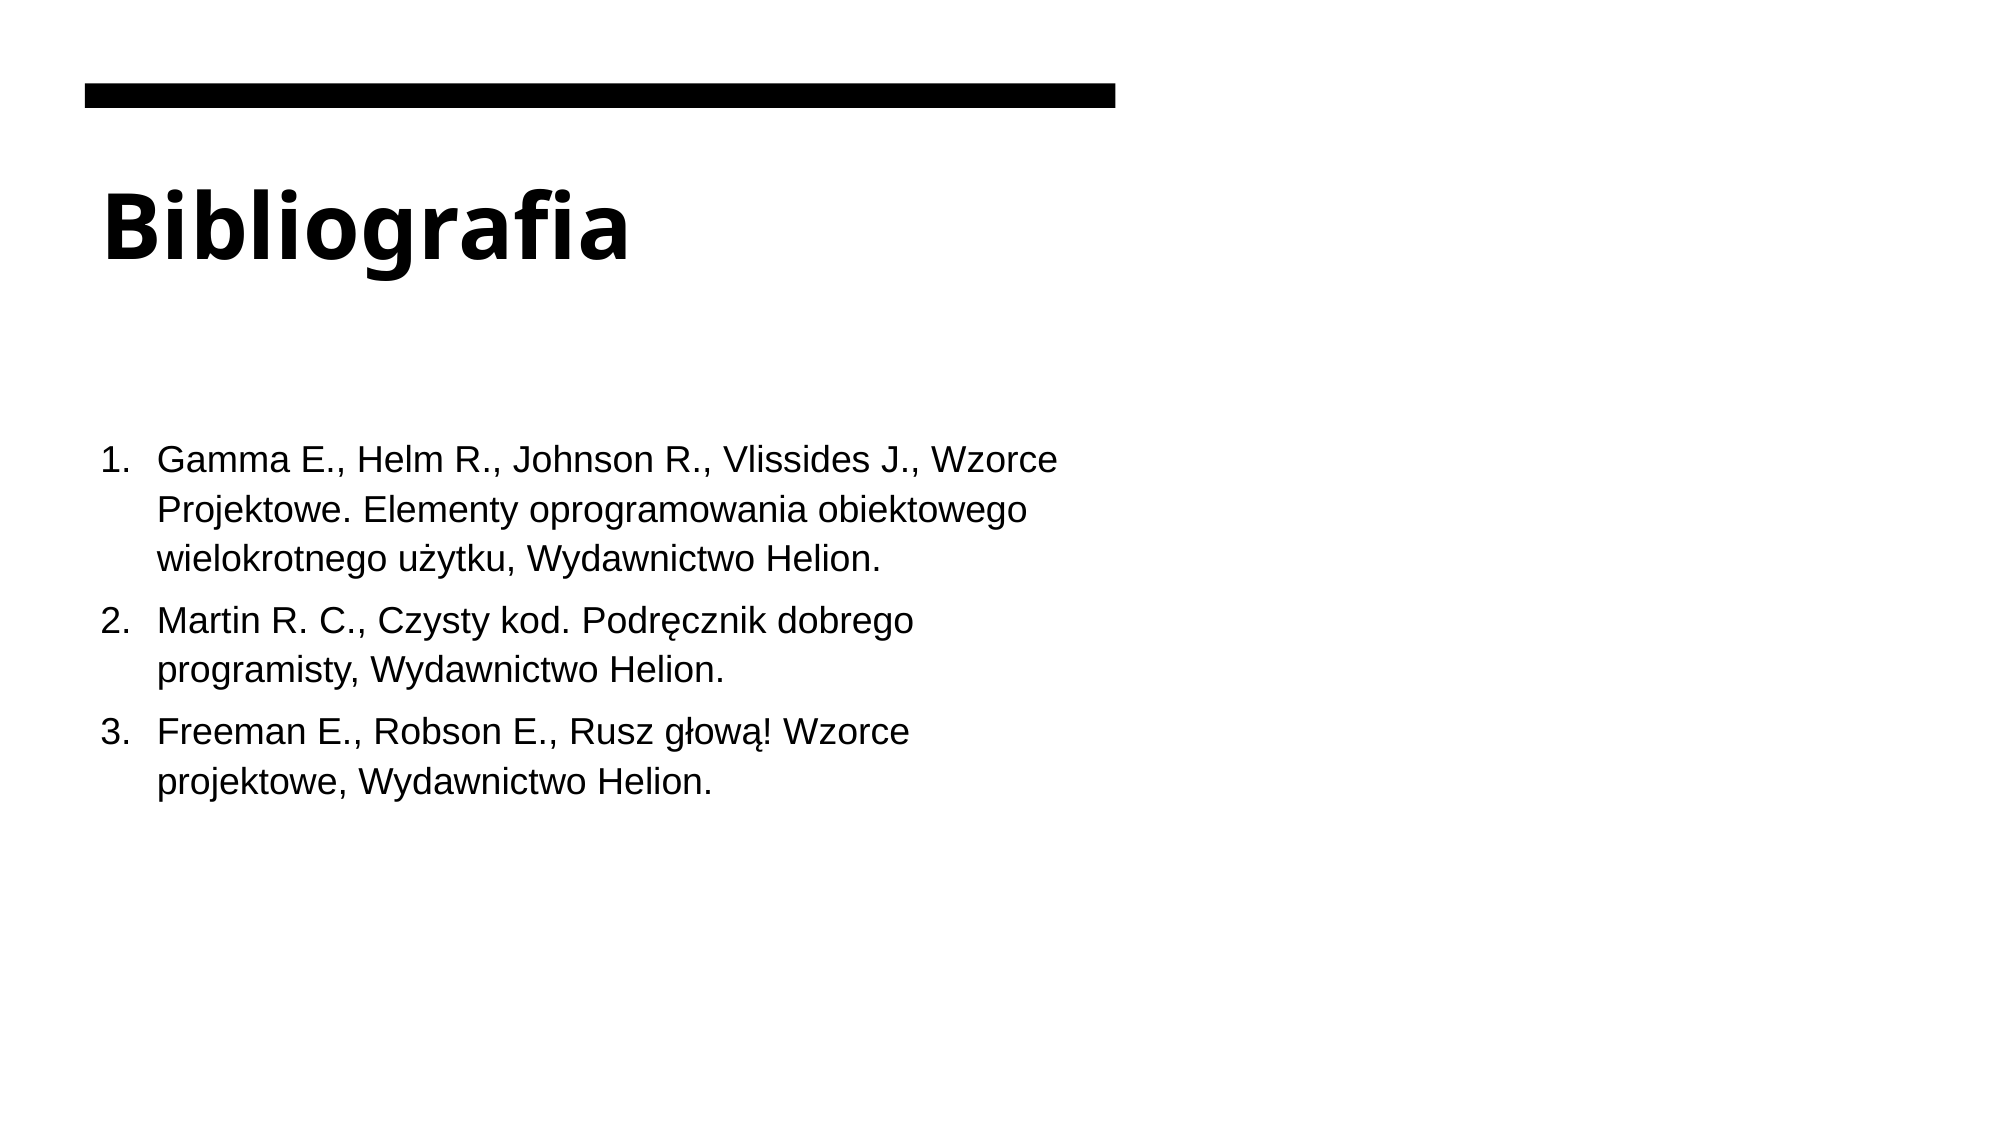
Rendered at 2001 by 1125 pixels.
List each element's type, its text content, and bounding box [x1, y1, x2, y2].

text_box [84, 83, 1116, 108]
title Bibliografia [85, 160, 1121, 401]
list Gamma E., Helm R., Johnson R., Vlissides J., Wzorce Projektowe. Elementy oprogramowania obiektowego wielokrotnego użytku, Wydawnictwo Helion. Martin R. C., Czysty kod. Podręcznik dobrego programisty, Wydawnictwo Helion. Freeman E., Robson E., Rusz głową! Wzorce projektowe, Wydawnictwo Helion. [85, 423, 1121, 1041]
